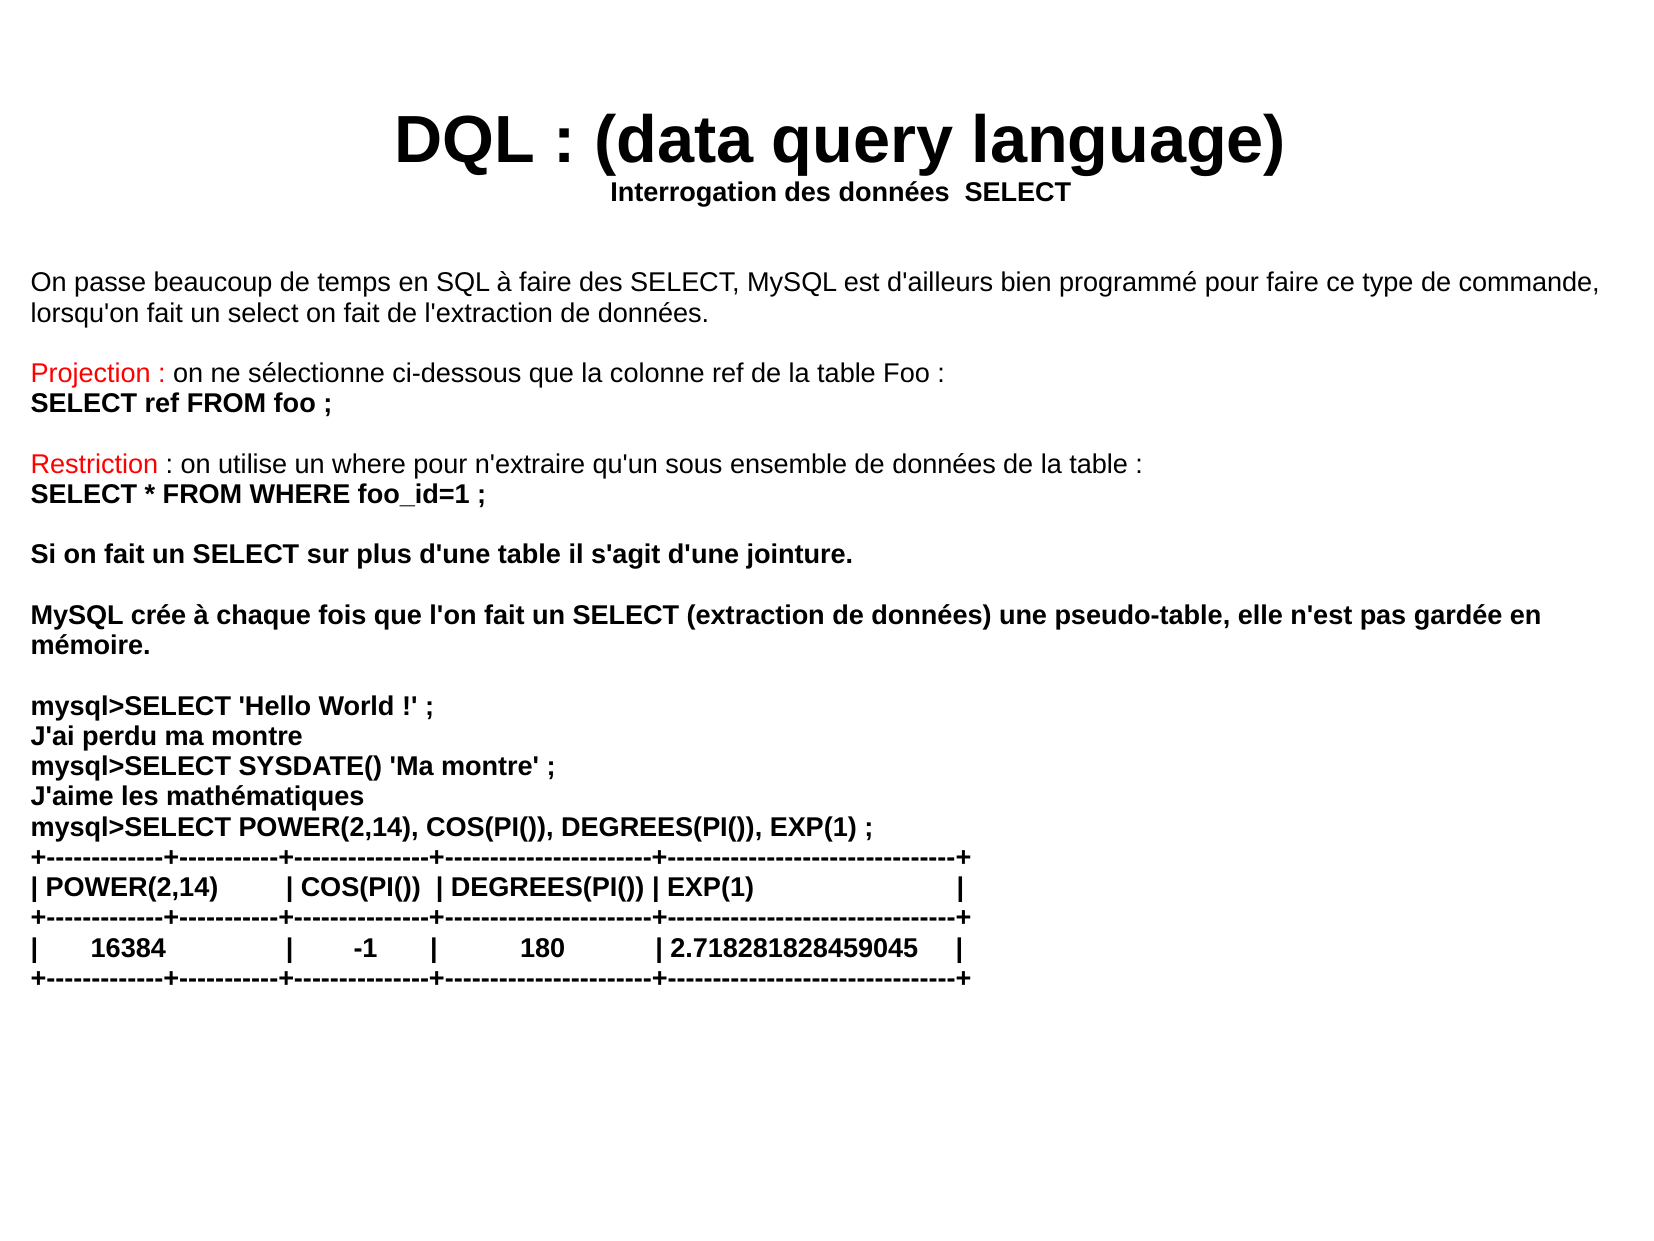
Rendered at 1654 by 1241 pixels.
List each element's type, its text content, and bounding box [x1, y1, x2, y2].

text_box DQL : (data query language) Interrogation des données SELECT On passe beaucoup de temps en SQL à faire des SELECT, MySQL est d'ailleurs bien programmé pour faire ce type de commande, lorsqu'on fait un select on fait de l'extraction de données. Projection : on ne sélectionne ci-dessous que la colonne ref de la table Foo : SELECT ref FROM foo ; Restriction : on utilise un where pour n'extraire qu'un sous ensemble de données de la table : SELECT * FROM WHERE foo_id=1 ; Si on fait un SELECT sur plus d'une table il s'agit d'une jointure. MySQL crée à chaque fois que l'on fait un SELECT (extraction de données) une pseudo-table, elle n'est pas gardée en mémoire. mysql>SELECT 'Hello World !' ; J'ai perdu ma montre mysql>SELECT SYSDATE() 'Ma montre' ; J'aime les mathématiques mysql>SELECT POWER(2,14), COS(PI()), DEGREES(PI()), EXP(1) ; +-------------+-----------+---------------+-----------------------+--------------------------------+ | POWER(2,14) | COS(PI()) | DEGREES(PI()) | EXP(1) | +-------------+-----------+---------------+-----------------------+--------------------------------+ | 16384 | -1 | 180 | 2.718281828459045 | +-------------+-----------+---------------+-----------------------+--------------------------------+ [15, 94, 1654, 1241]
